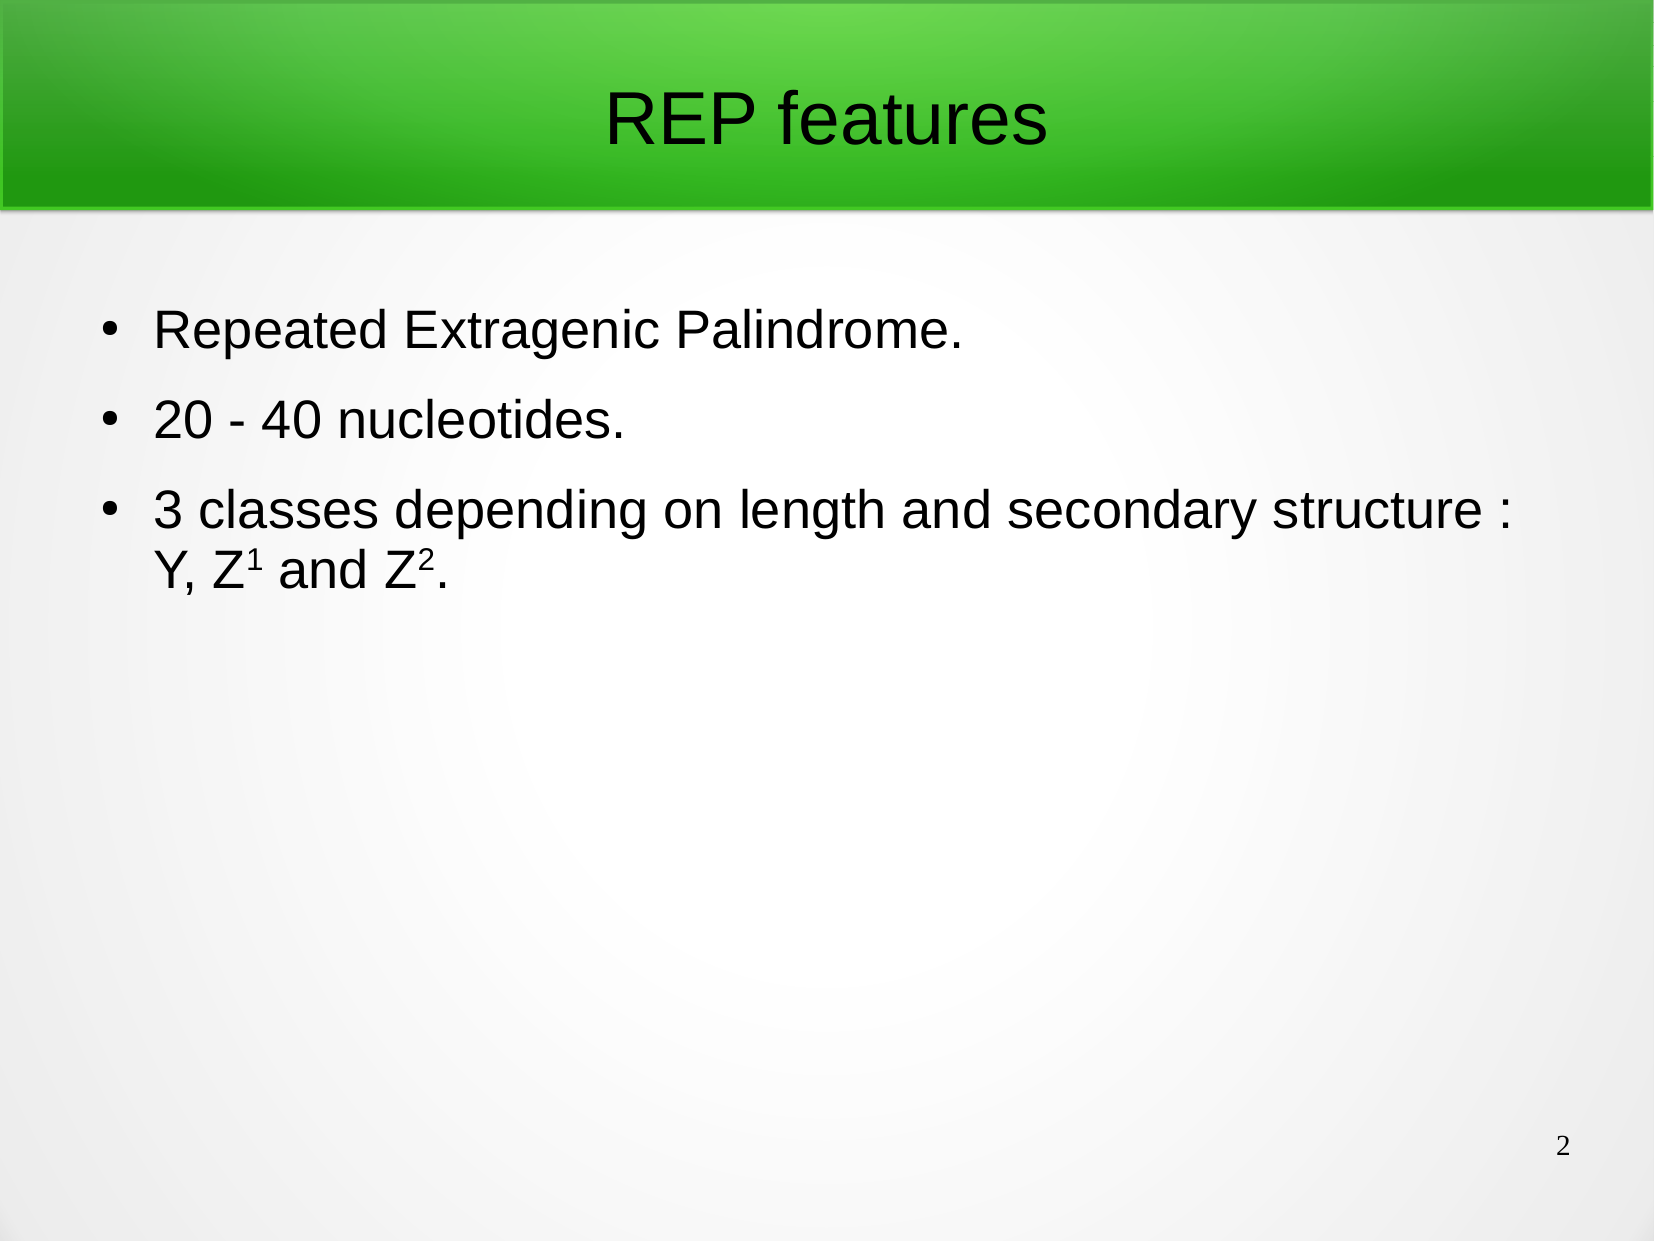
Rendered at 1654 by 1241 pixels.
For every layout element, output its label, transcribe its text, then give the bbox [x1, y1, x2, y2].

title REP features [82, 47, 1571, 189]
list Repeated Extragenic Palindrome. 20 - 40 nucleotides. 3 classes depending on length and secondary structure : Y, Z1 and Z2. [82, 299, 1571, 1019]
